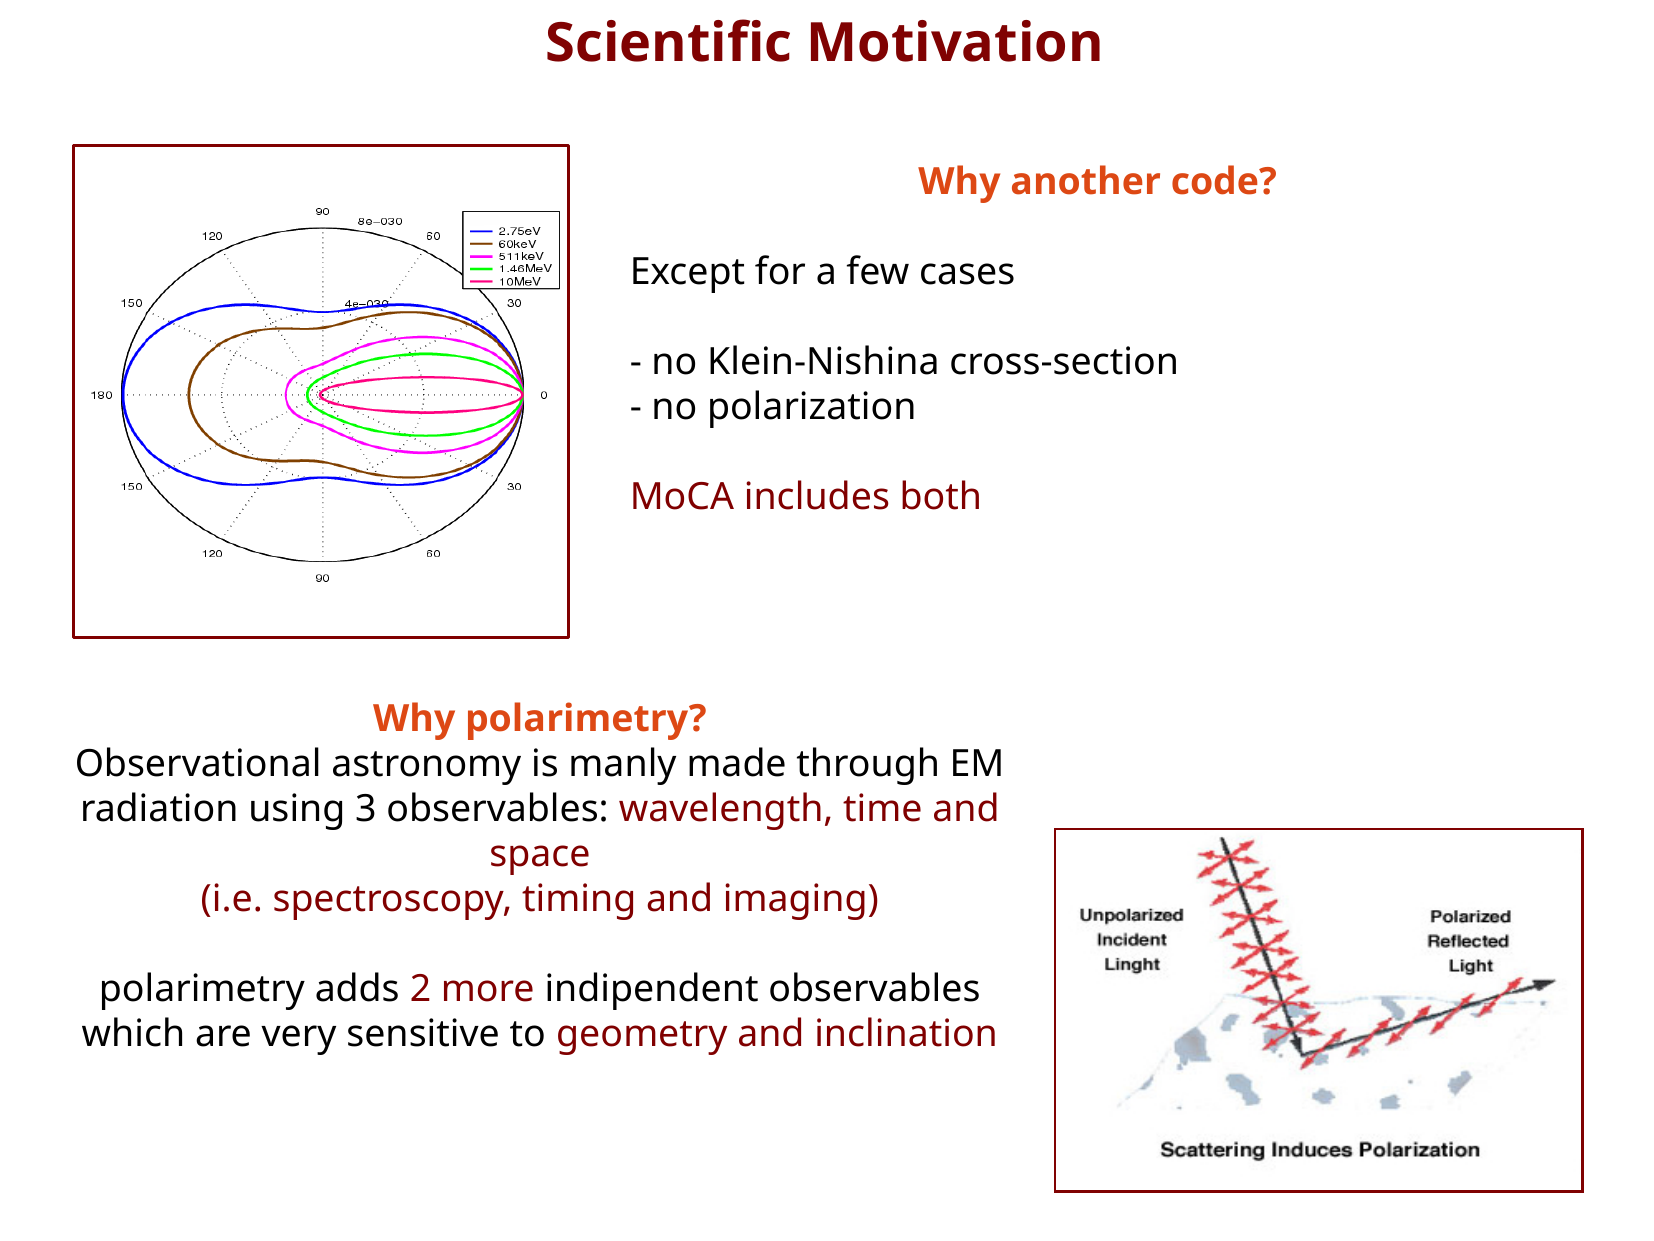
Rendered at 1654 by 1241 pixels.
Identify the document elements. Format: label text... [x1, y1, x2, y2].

text_box Scientific Motivation [0, 0, 1651, 81]
picture [75, 147, 568, 637]
picture [1056, 830, 1582, 1191]
text_box Why polarimetry? Observational astronomy is manly made through EM radiation using 3 observables: wavelength, time and space (i.e. spectroscopy, timing and imaging) polarimetry adds 2 more indipendent observables which are very sensitive to geometry and inclination [45, 686, 1036, 1062]
text_box Why another code? Except for a few cases - no Klein-Nishina cross-section - no polarization MoCA includes both [615, 149, 1581, 525]
